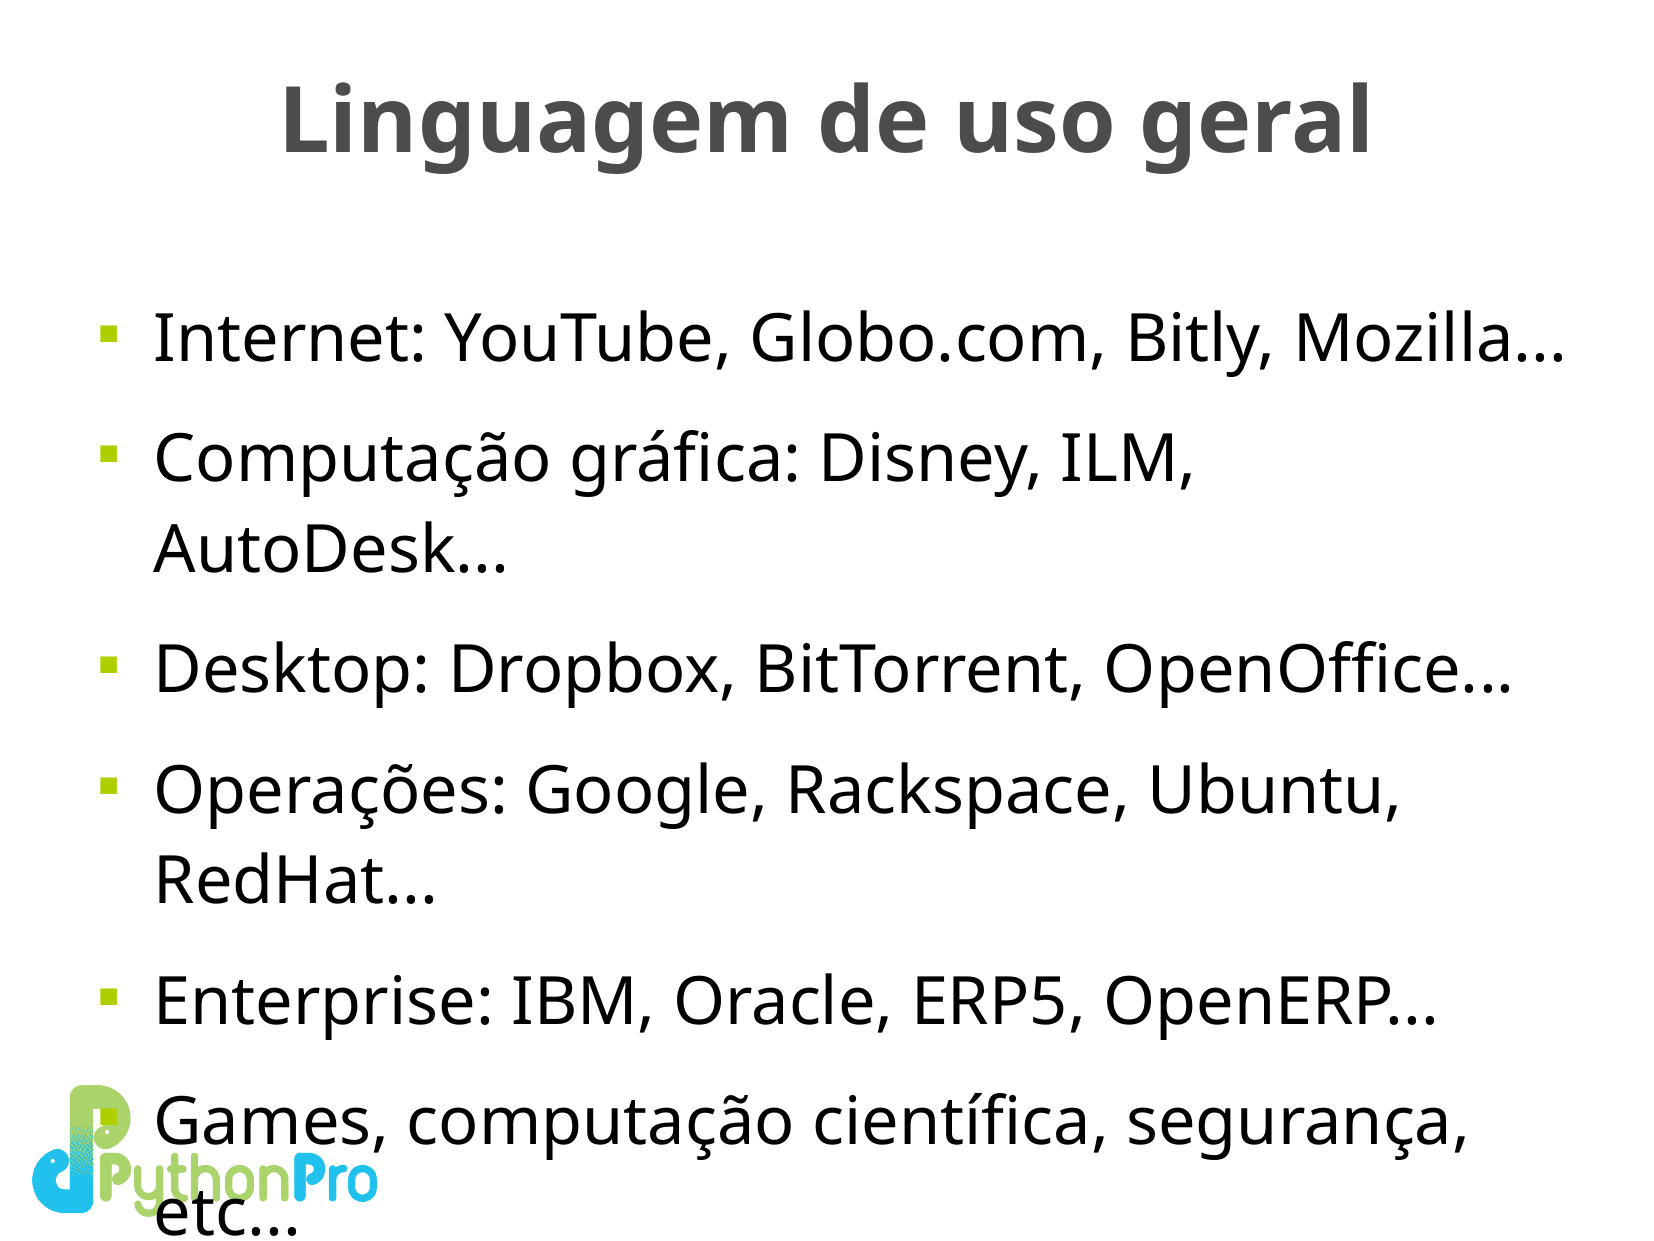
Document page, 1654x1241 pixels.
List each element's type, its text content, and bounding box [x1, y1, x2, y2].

picture [32, 1085, 377, 1217]
picture [163, 1203, 181, 1214]
list Internet: YouTube, Globo.com, Bitly, Mozilla... Computação gráfica: Disney, ILM, AutoDesk... Desktop: Dropbox, BitTorrent, OpenOffice... Operações: Google, Rackspace, Ubuntu, RedHat... Enterprise: IBM, Oracle, ERP5, OpenERP... Games, computação científica, segurança, etc... [82, 290, 1571, 1170]
title Linguagem de uso geral [82, 13, 1571, 222]
